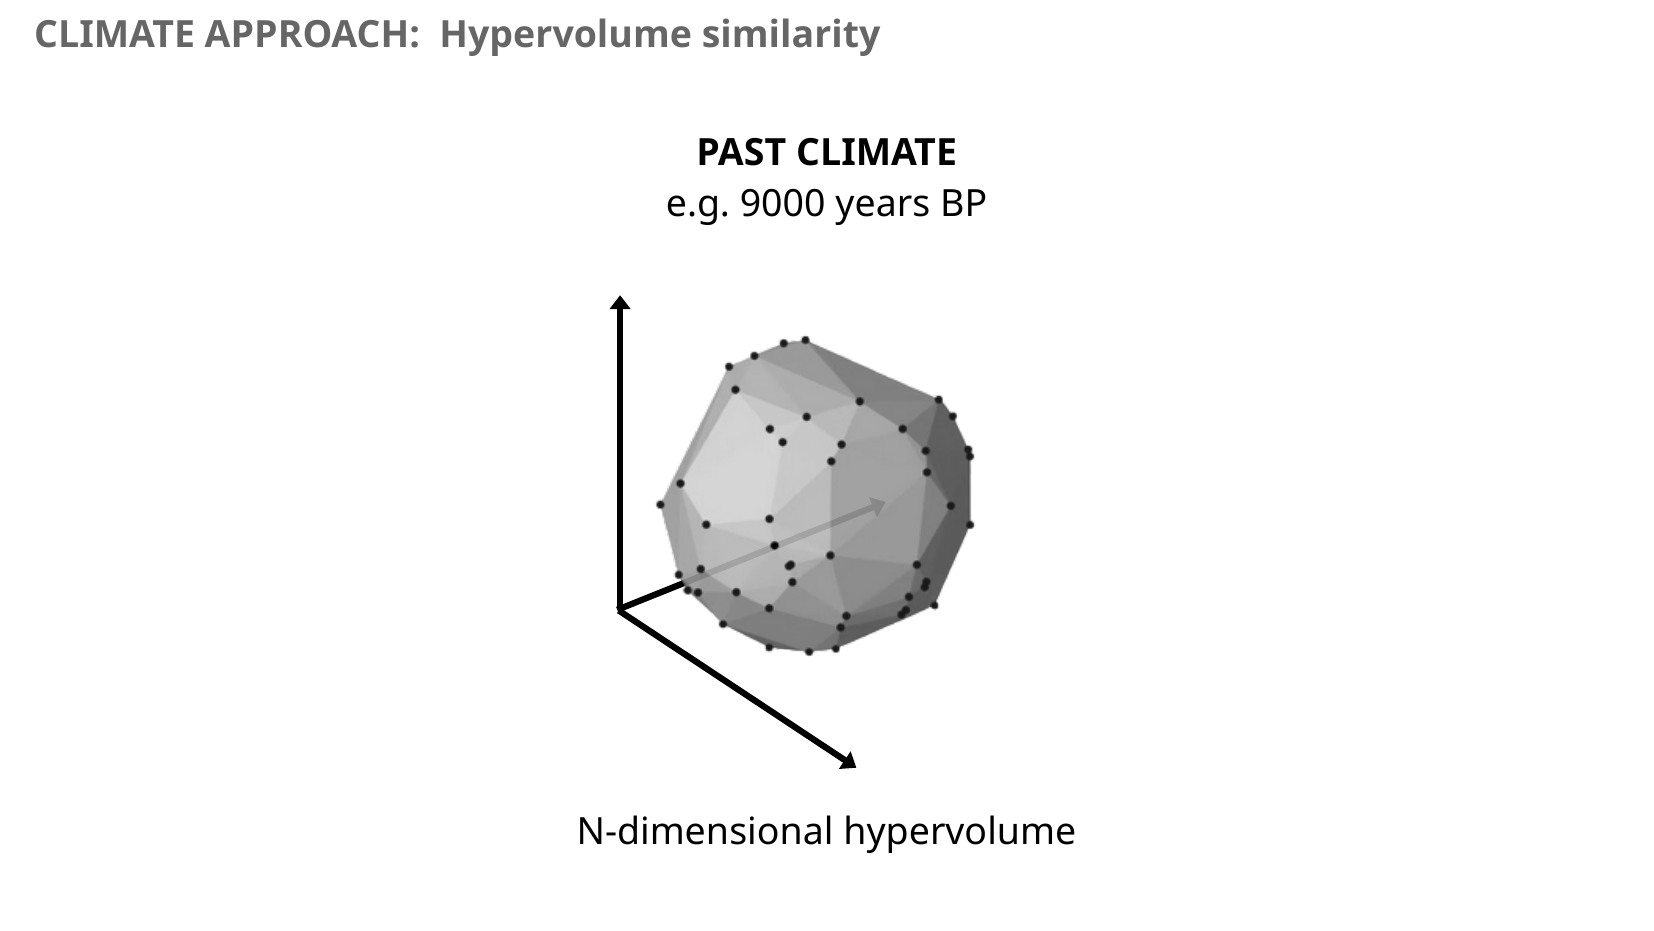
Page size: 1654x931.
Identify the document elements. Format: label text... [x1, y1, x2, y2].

text_box PAST CLIMATE e.g. 9000 years BP [620, 118, 1034, 236]
picture [641, 324, 1004, 671]
text_box N-dimensional hypervolume [561, 797, 1093, 864]
text_box CLIMATE APPROACH: Hypervolume similarity [0, 0, 1654, 117]
